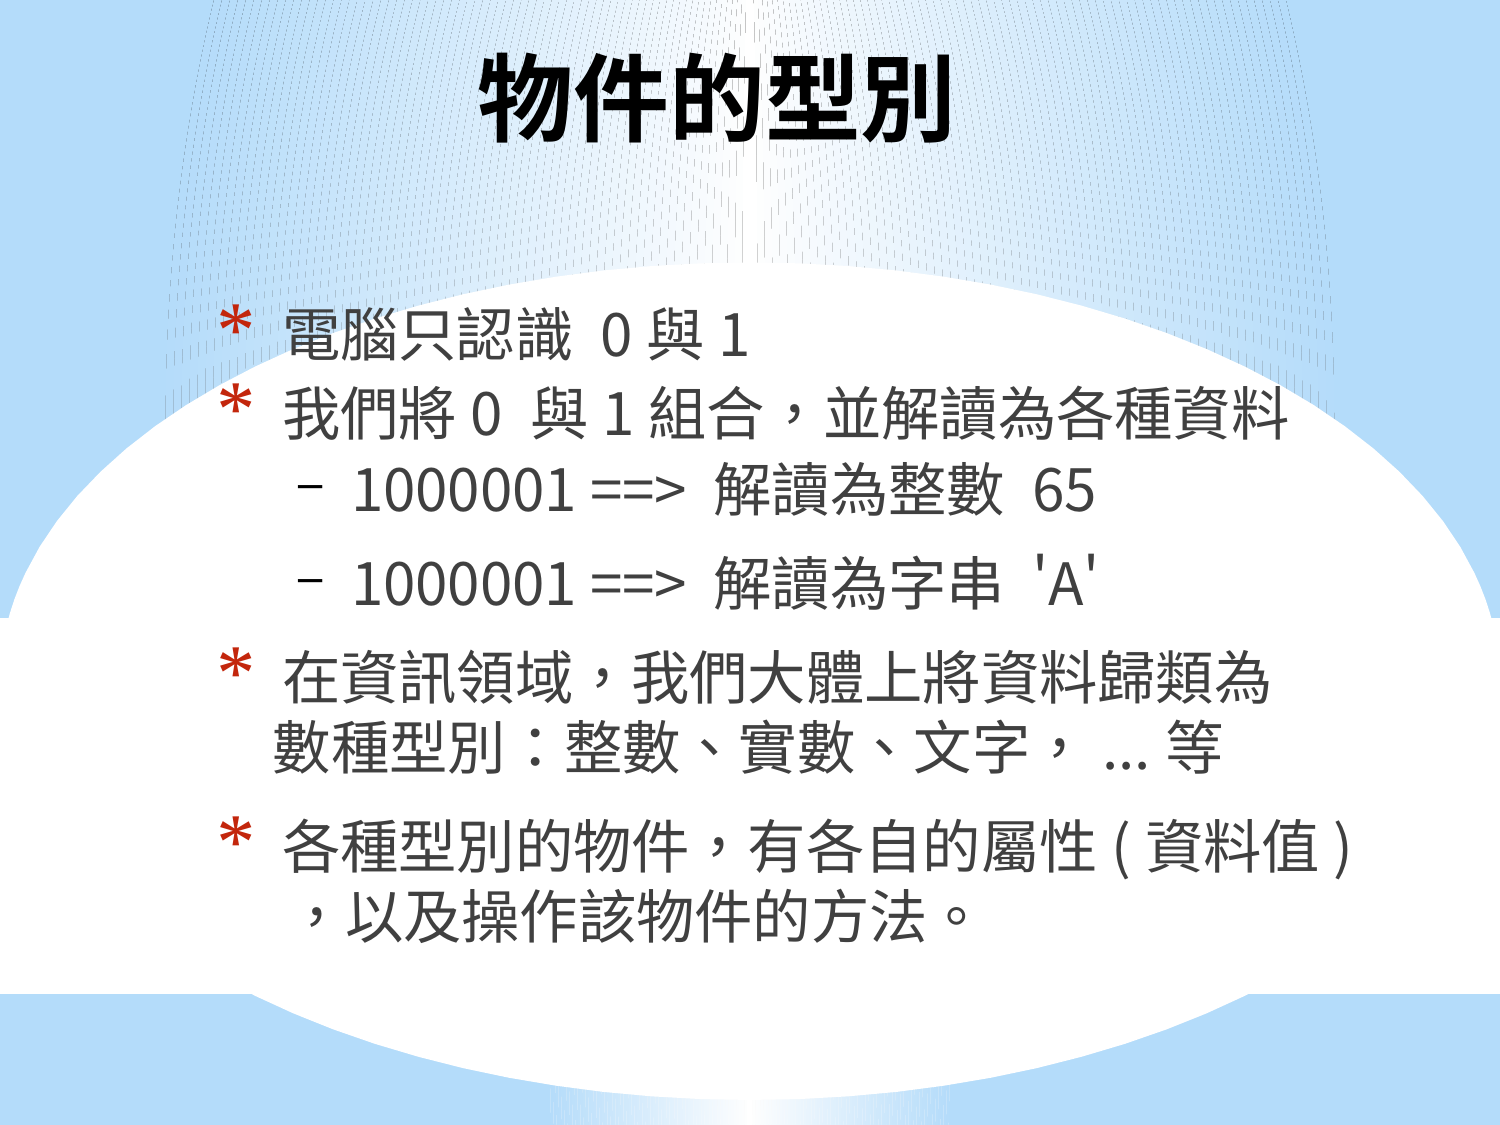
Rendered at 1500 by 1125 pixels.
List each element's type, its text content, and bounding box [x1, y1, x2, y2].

list 電腦只認識 0與1 我們將0 與1組合，並解讀為各種資料 1000001 ==> 解讀為整數 65 1000001 ==> 解讀為字串 'A' 在資訊領域，我們大體上將資料歸類為 數種型別：整數、實數、文字，...等 各種型別的物件，有各自的屬性(資料值) ，以及操作該物件的方法。 [194, 290, 1400, 1047]
title 物件的型別 [183, 30, 1252, 219]
